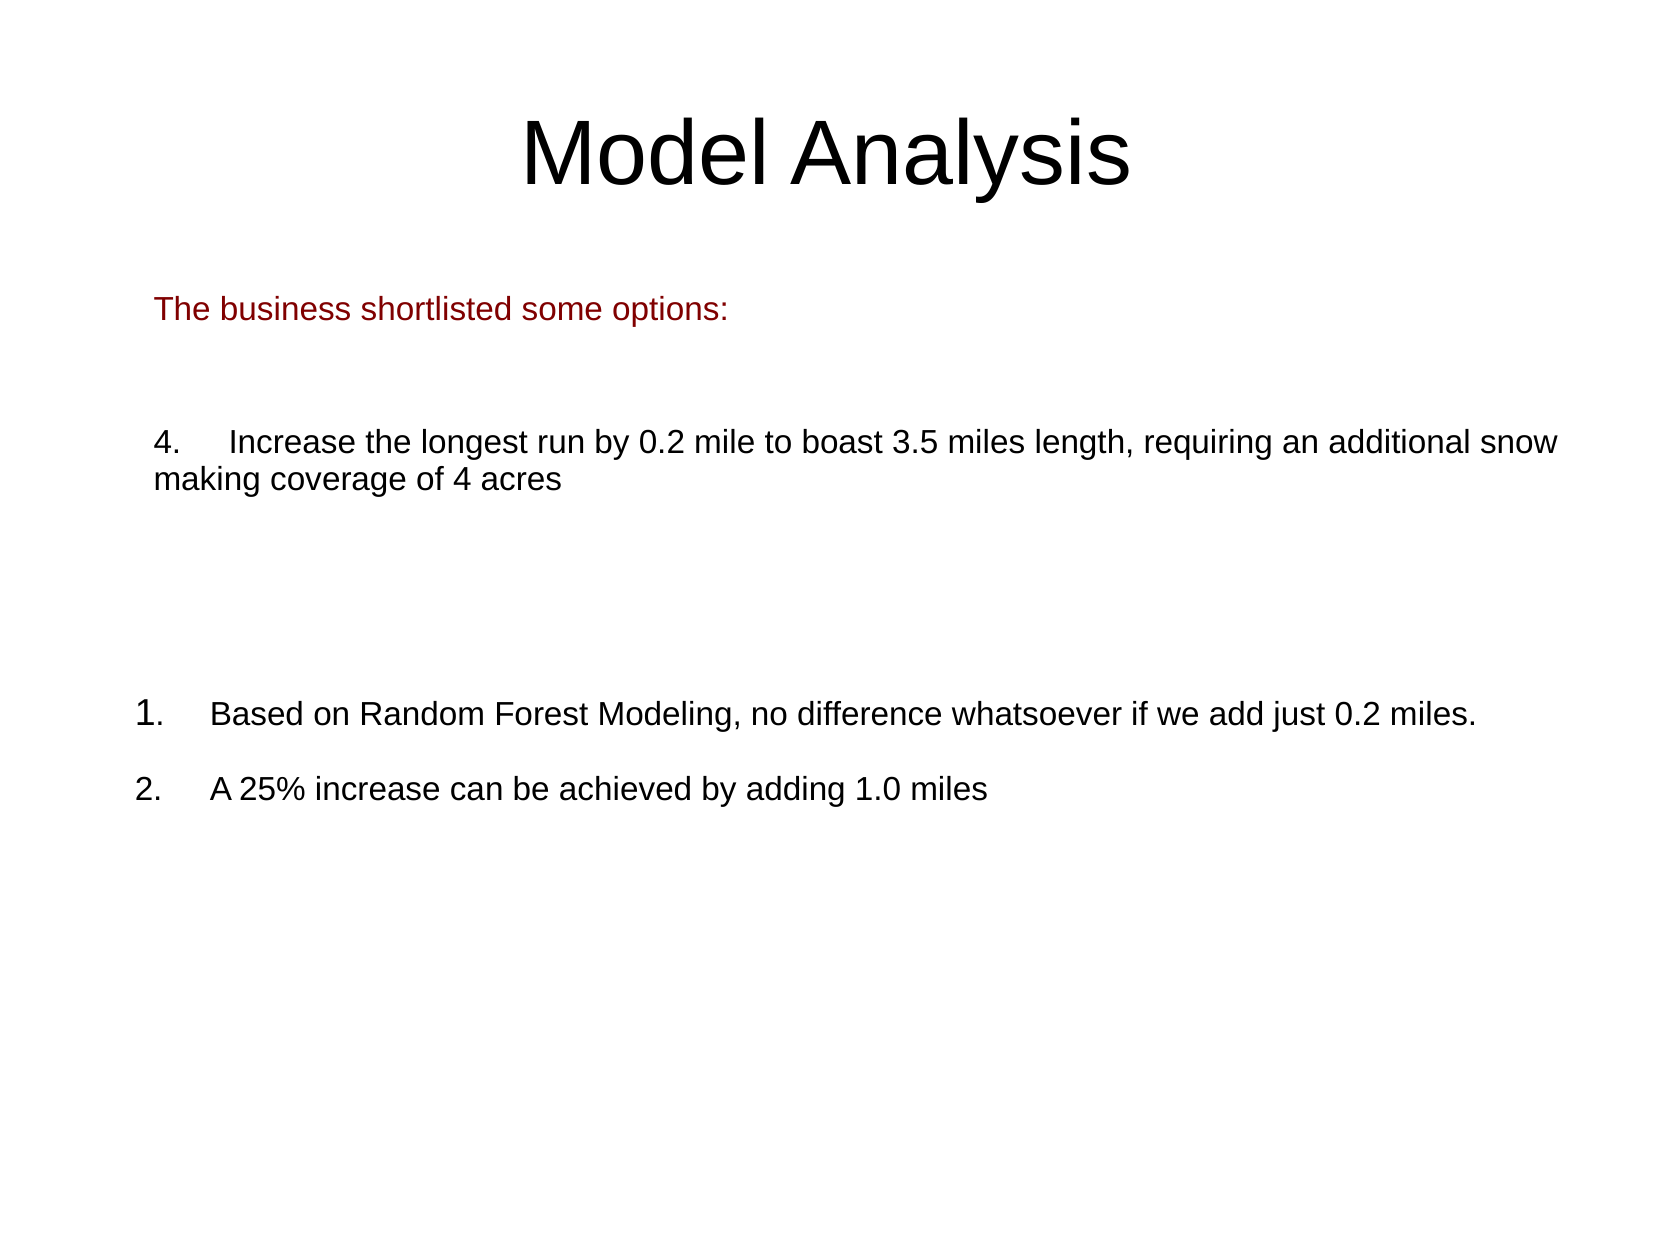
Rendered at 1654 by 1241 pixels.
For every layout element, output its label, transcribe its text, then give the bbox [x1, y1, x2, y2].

list The business shortlisted some options: 4. Increase the longest run by 0.2 mile to boast 3.5 miles length, requiring an additional snow making coverage of 4 acres [82, 290, 1571, 1010]
title Model Analysis [82, 49, 1571, 257]
text_box 1. Based on Random Forest Modeling, no difference whatsoever if we add just 0.2 miles. 2. A 25% increase can be achieved by adding 1.0 miles [120, 684, 1571, 826]
